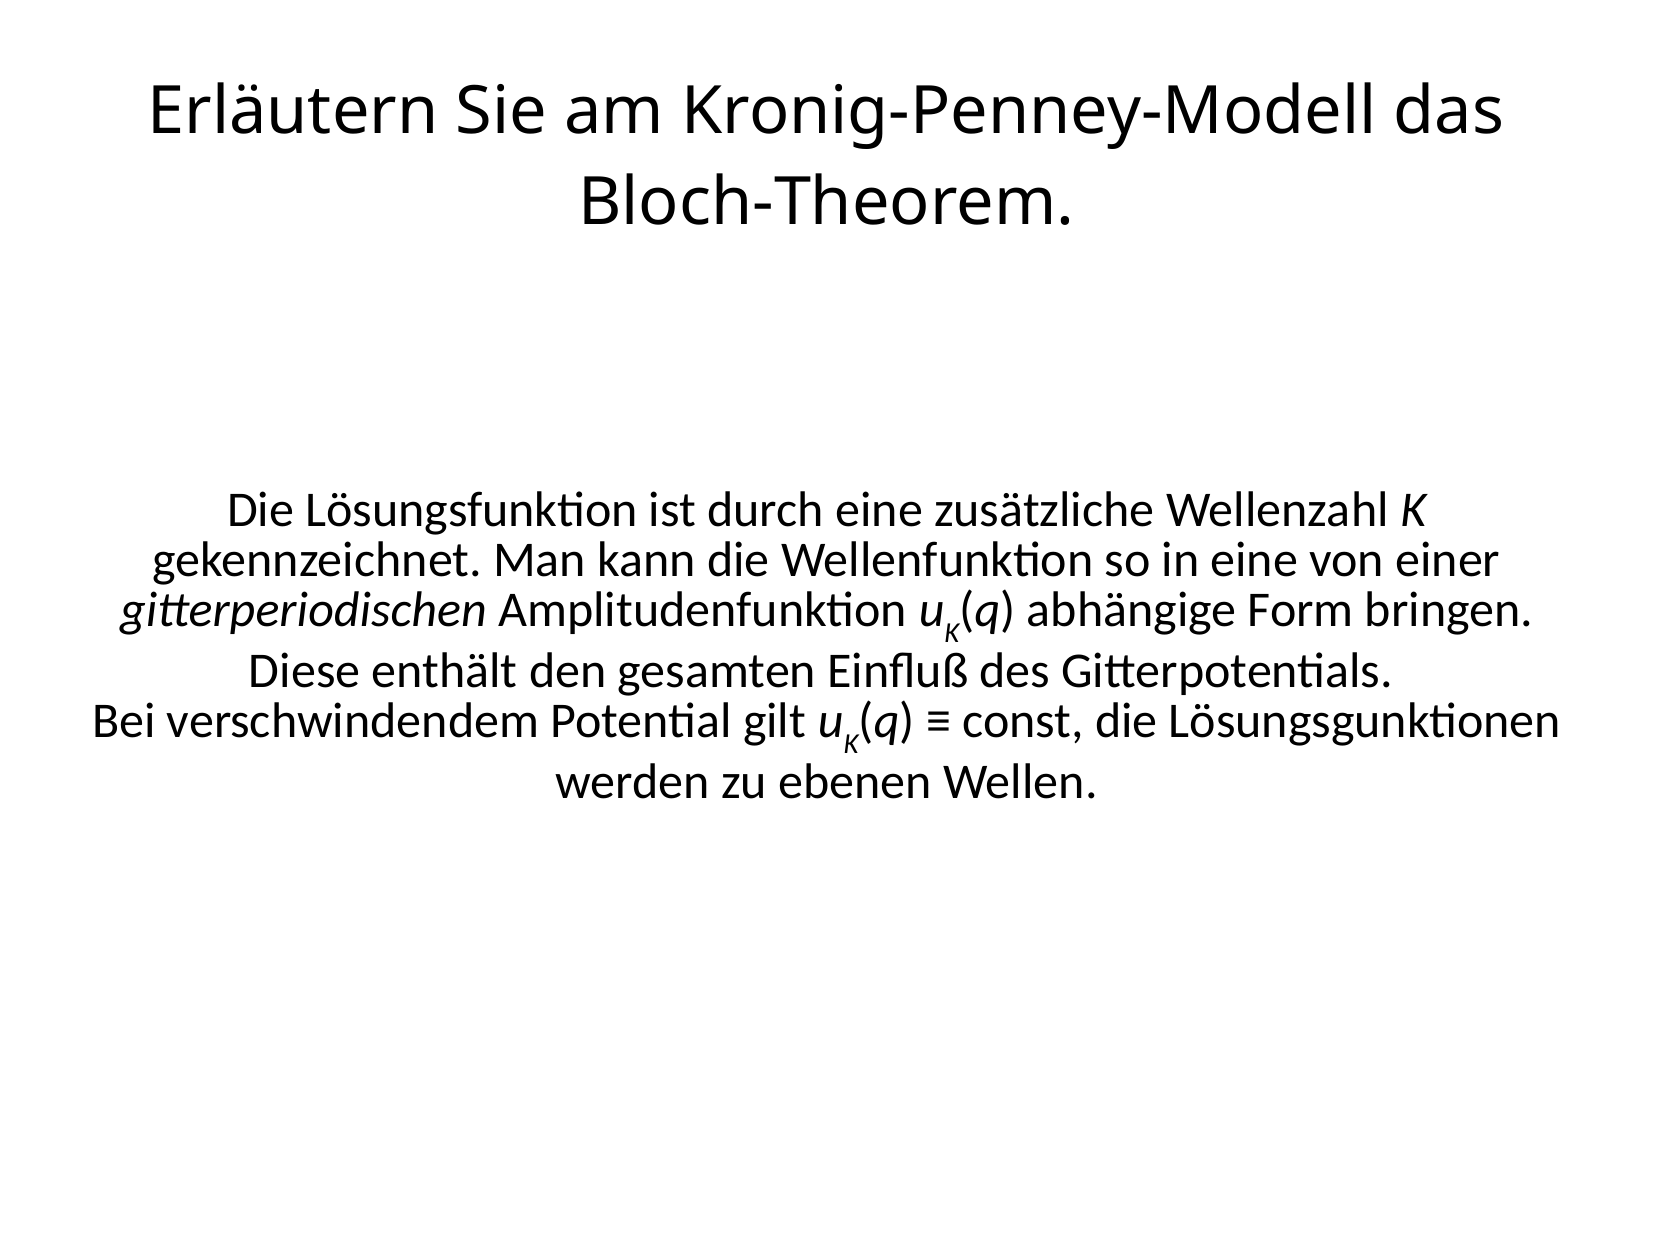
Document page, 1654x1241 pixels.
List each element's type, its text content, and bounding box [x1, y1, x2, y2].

title Erläutern Sie am Kronig-Penney-Modell das Bloch‑Theorem. [82, 49, 1571, 257]
subtitle Die Lösungsfunktion ist durch eine zusätzliche Wellenzahl K gekennzeichnet. Man kann die Wellenfunktion so in eine von einer gitterperiodischen Amplitudenfunktion uK(q) abhängige Form bringen. Diese enthält den gesamten Einfluß des Gitterpotentials. Bei verschwindendem Potential gilt uK(q) ≡ const, die Lösungsgunktionen werden zu ebenen Wellen. [82, 290, 1571, 1010]
